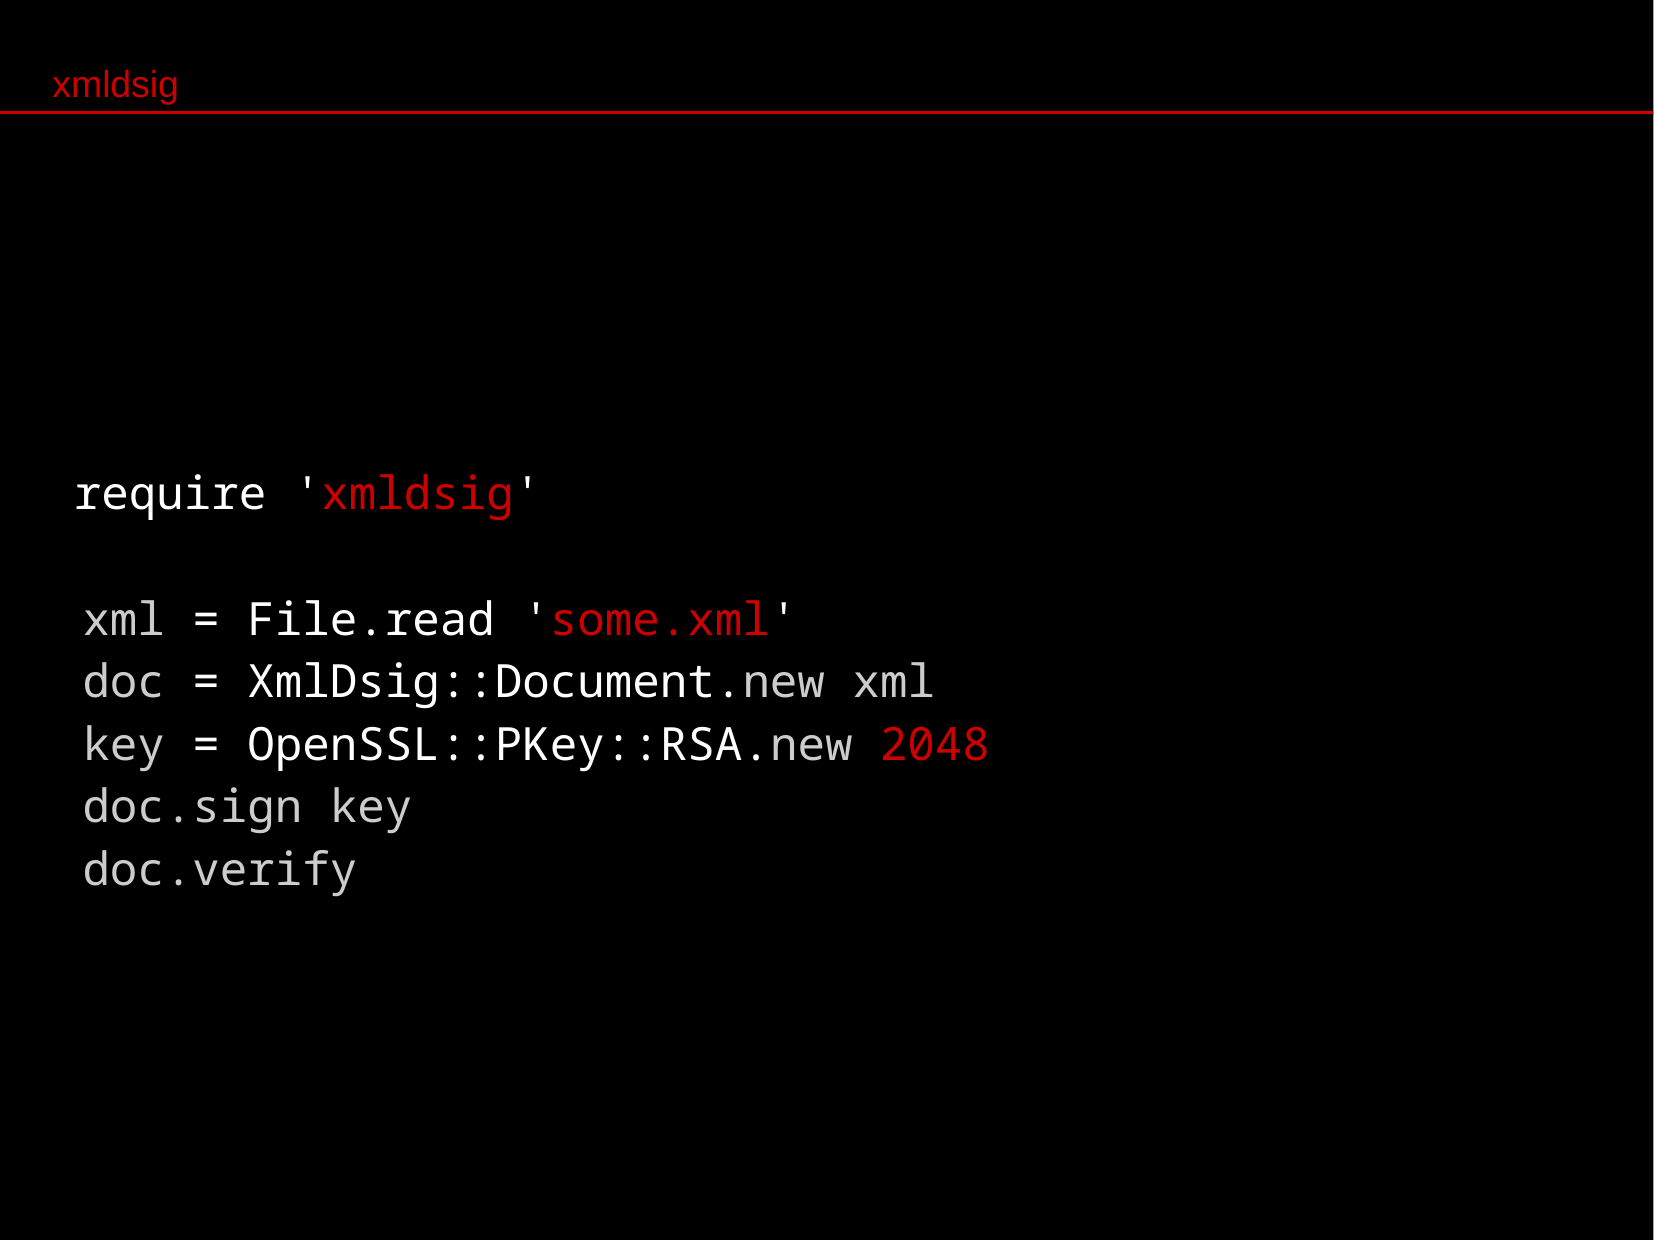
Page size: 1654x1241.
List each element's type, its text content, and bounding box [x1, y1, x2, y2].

text_box xmldsig [37, 55, 1654, 111]
subtitle require 'xmldsig' xml = File.read 'some.xml' doc = XmlDsig::Document.new xml key = OpenSSL::PKey::RSA.new 2048 doc.sign key doc.verify [0, 150, 1654, 1241]
